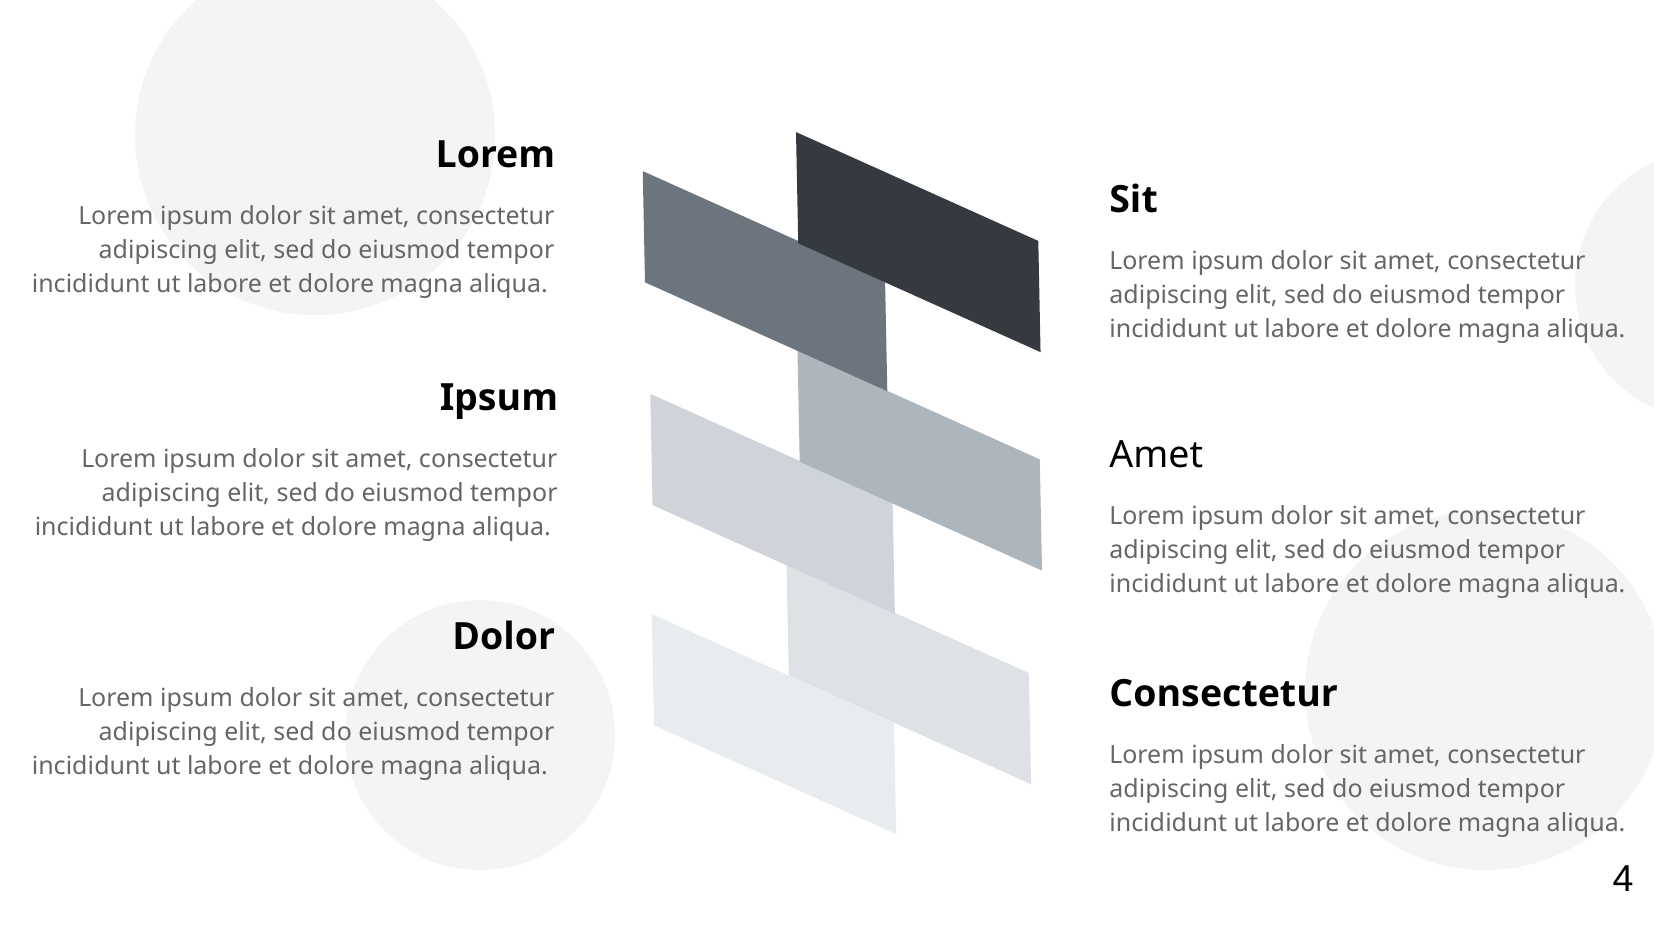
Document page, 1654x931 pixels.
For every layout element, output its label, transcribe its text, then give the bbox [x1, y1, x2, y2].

text_box Lorem ipsum dolor sit amet, consectetur adipiscing elit, sed do eiusmod tempor incididunt ut labore et dolore magna aliqua. [1094, 490, 1650, 614]
text_box Lorem ipsum dolor sit amet, consectetur adipiscing elit, sed do eiusmod tempor incididunt ut labore et dolore magna aliqua. [15, 672, 571, 796]
text_box Lorem ipsum dolor sit amet, consectetur adipiscing elit, sed do eiusmod tempor incididunt ut labore et dolore magna aliqua. [1094, 235, 1650, 358]
text_box Ipsum [243, 362, 574, 429]
text_box Amet [1094, 420, 1425, 489]
text_box Lorem ipsum dolor sit amet, consectetur adipiscing elit, sed do eiusmod tempor incididunt ut labore et dolore magna aliqua. [1094, 729, 1650, 853]
text_box Lorem ipsum dolor sit amet, consectetur adipiscing elit, sed do eiusmod tempor incididunt ut labore et dolore magna aliqua. [18, 432, 574, 608]
text_box Lorem [240, 120, 571, 186]
text_box Consectetur [1094, 659, 1425, 726]
text_box Sit [1094, 165, 1425, 231]
text_box Dolor [240, 602, 571, 668]
text_box Lorem ipsum dolor sit amet, consectetur adipiscing elit, sed do eiusmod tempor incididunt ut labore et dolore magna aliqua. [15, 190, 571, 313]
